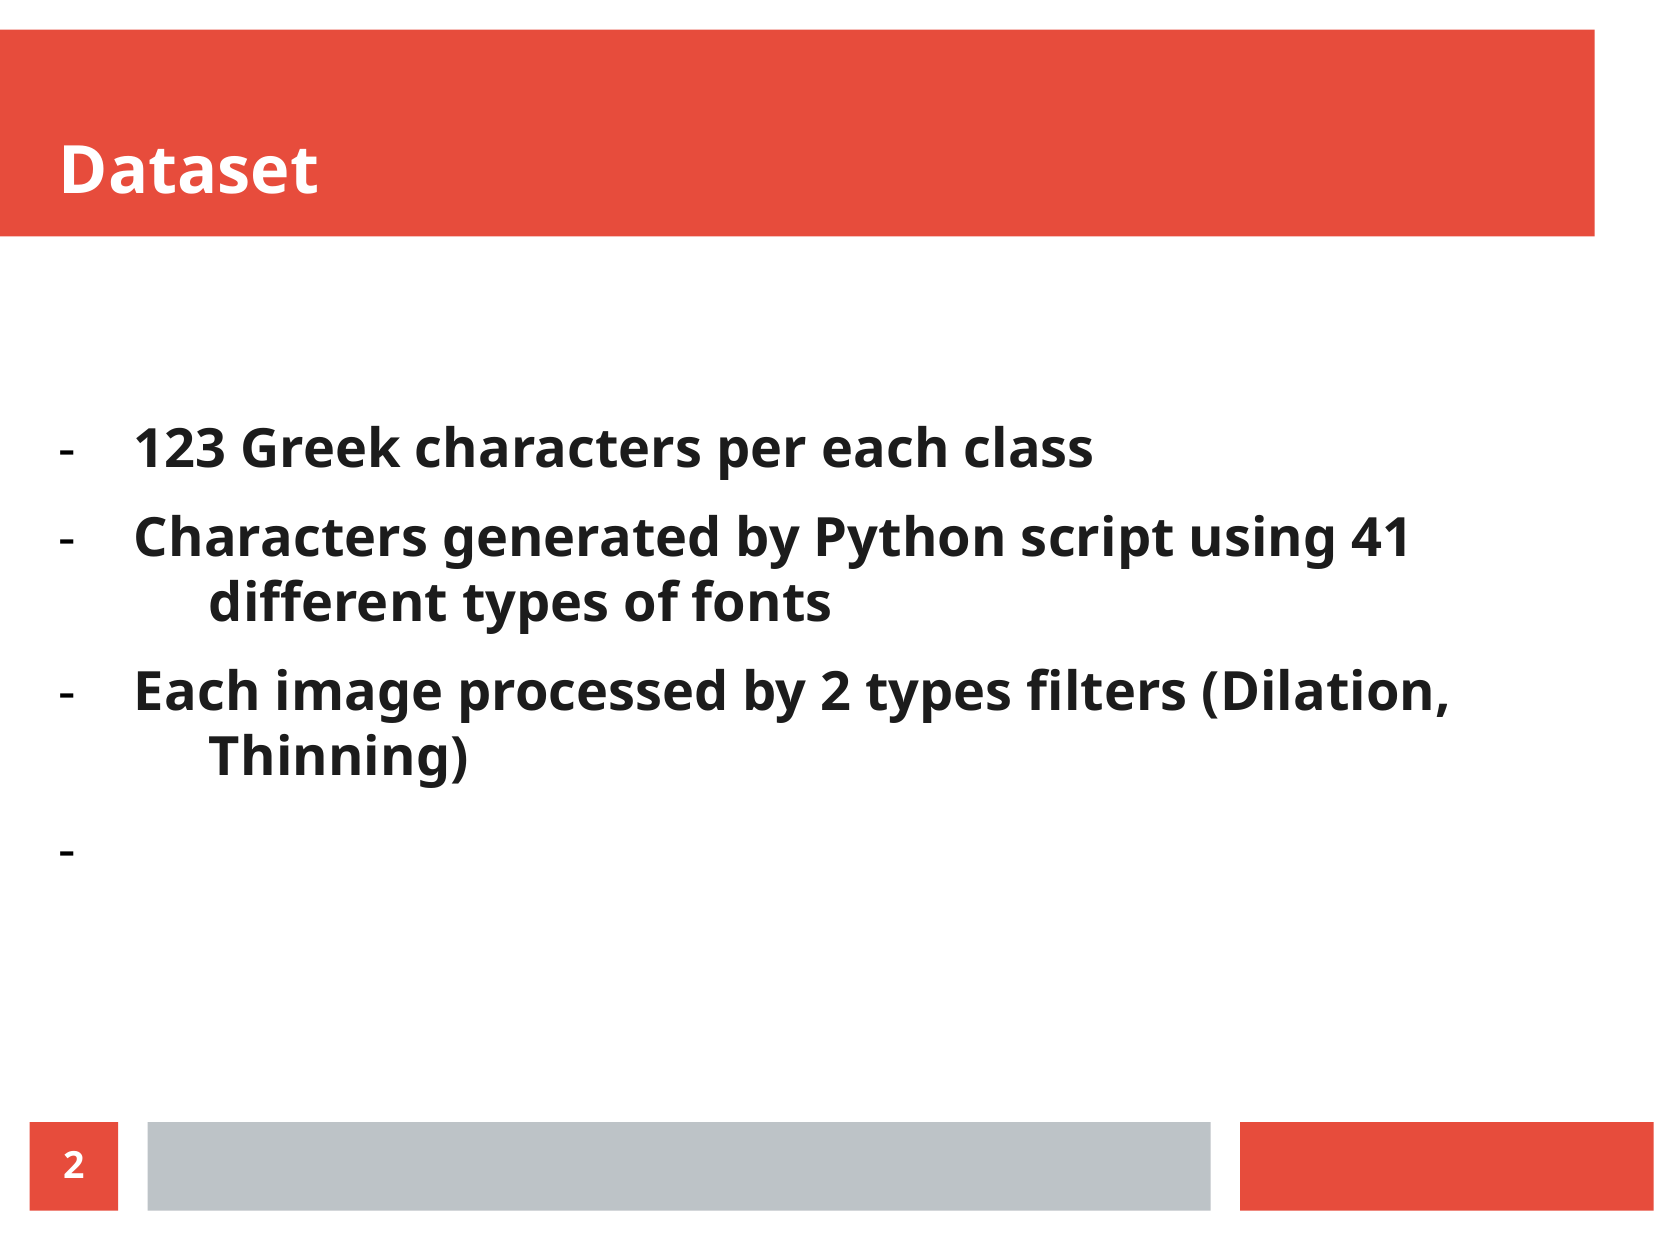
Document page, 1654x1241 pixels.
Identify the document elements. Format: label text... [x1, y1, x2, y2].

title Dataset [59, 59, 1595, 207]
text_box [29, 1122, 119, 1211]
list 123 Greek characters per each class Characters generated by Python script using 41 different types of fonts Each image processed by 2 types filters (Dilation, Thinning) [59, 324, 1565, 1093]
